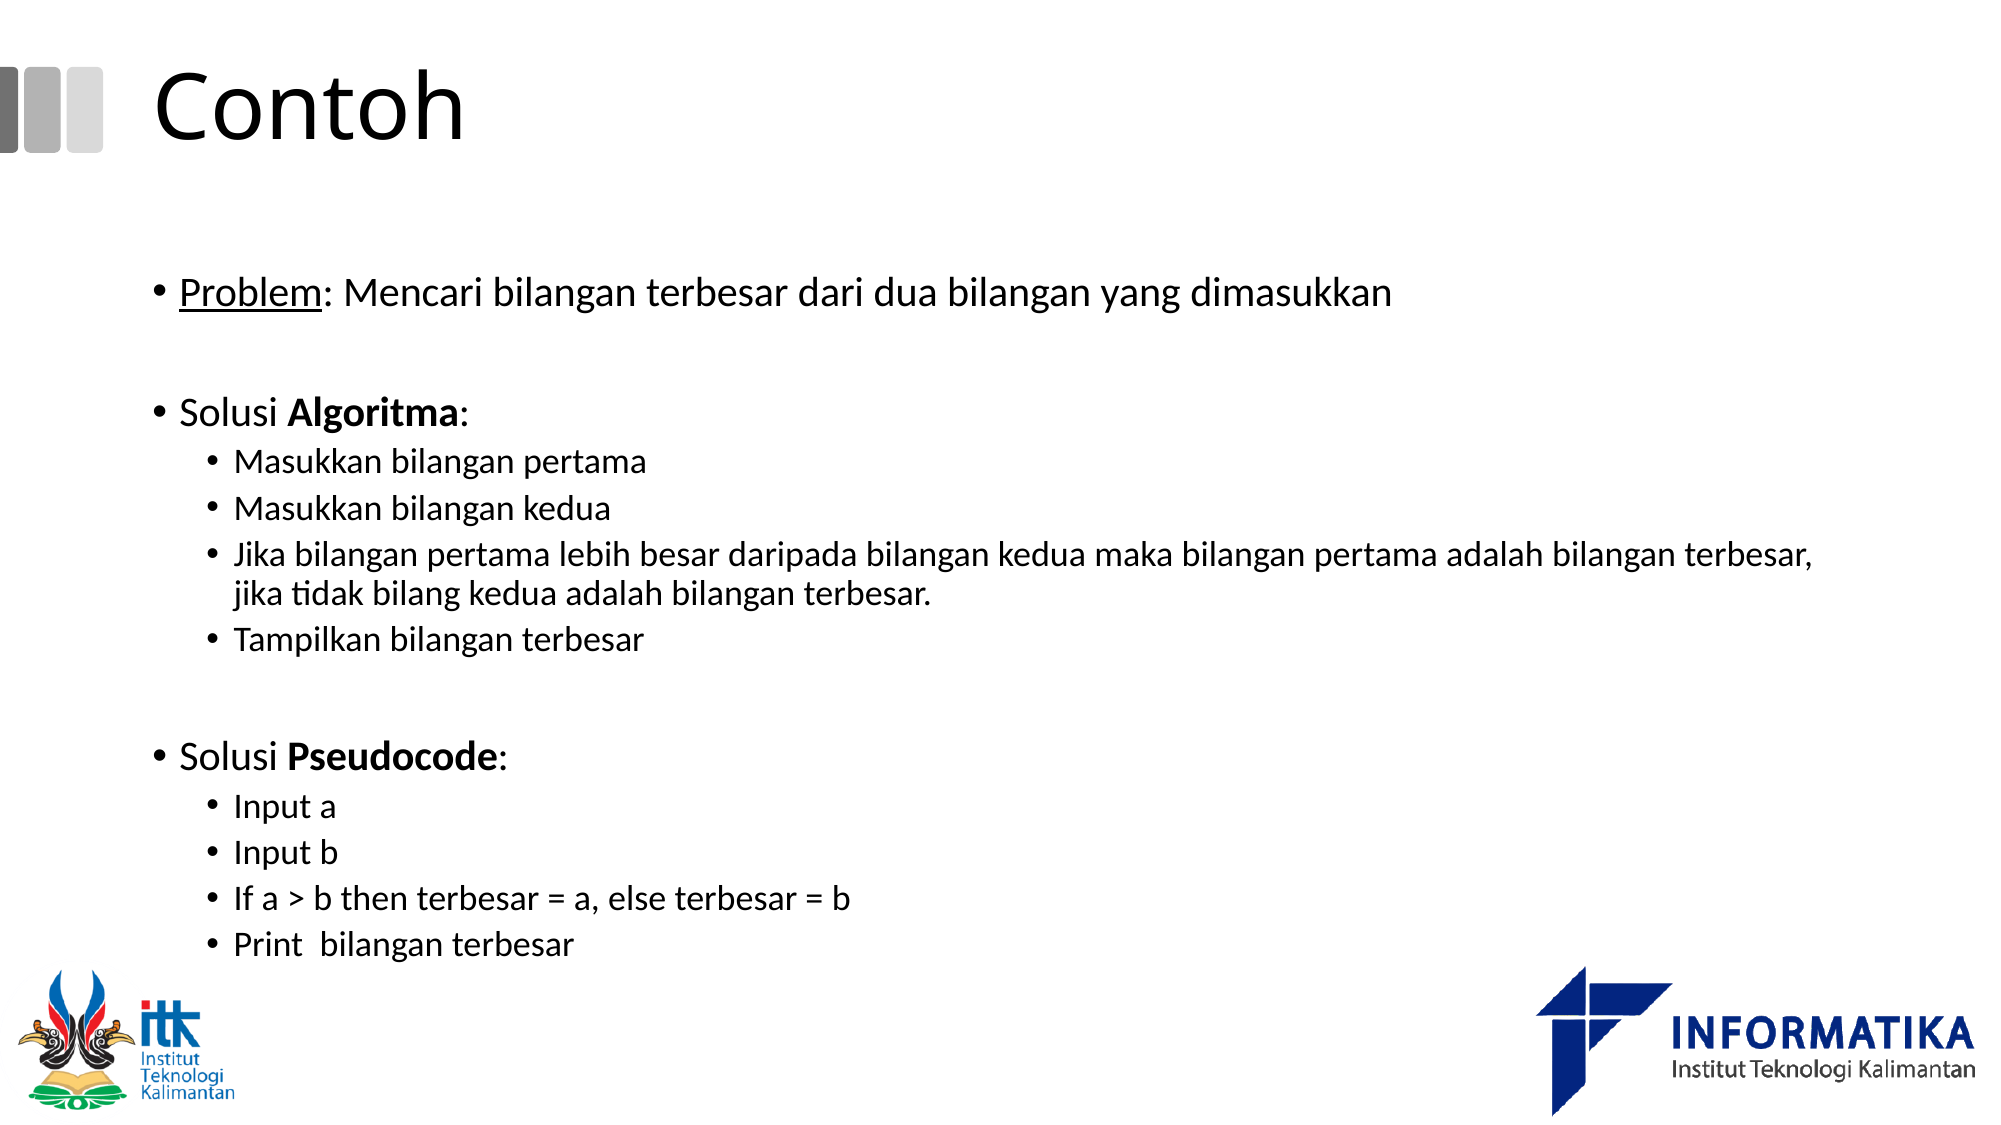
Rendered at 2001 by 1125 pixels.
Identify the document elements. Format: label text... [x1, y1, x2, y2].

picture [1534, 965, 1976, 1118]
title Contoh [137, 1, 1863, 219]
list Problem: Mencari bilangan terbesar dari dua bilangan yang dimasukkan Solusi Algoritma: Masukkan bilangan pertama Masukkan bilangan kedua Jika bilangan pertama lebih besar daripada bilangan kedua maka bilangan pertama adalah bilangan terbesar, jika tidak bilang kedua adalah bilangan terbesar. Tampilkan bilangan terbesar Solusi Pseudocode: Input a Input b If a > b then terbesar = a, else terbesar = b Print bilangan terbesar [137, 262, 1863, 977]
picture [0, 935, 253, 1125]
